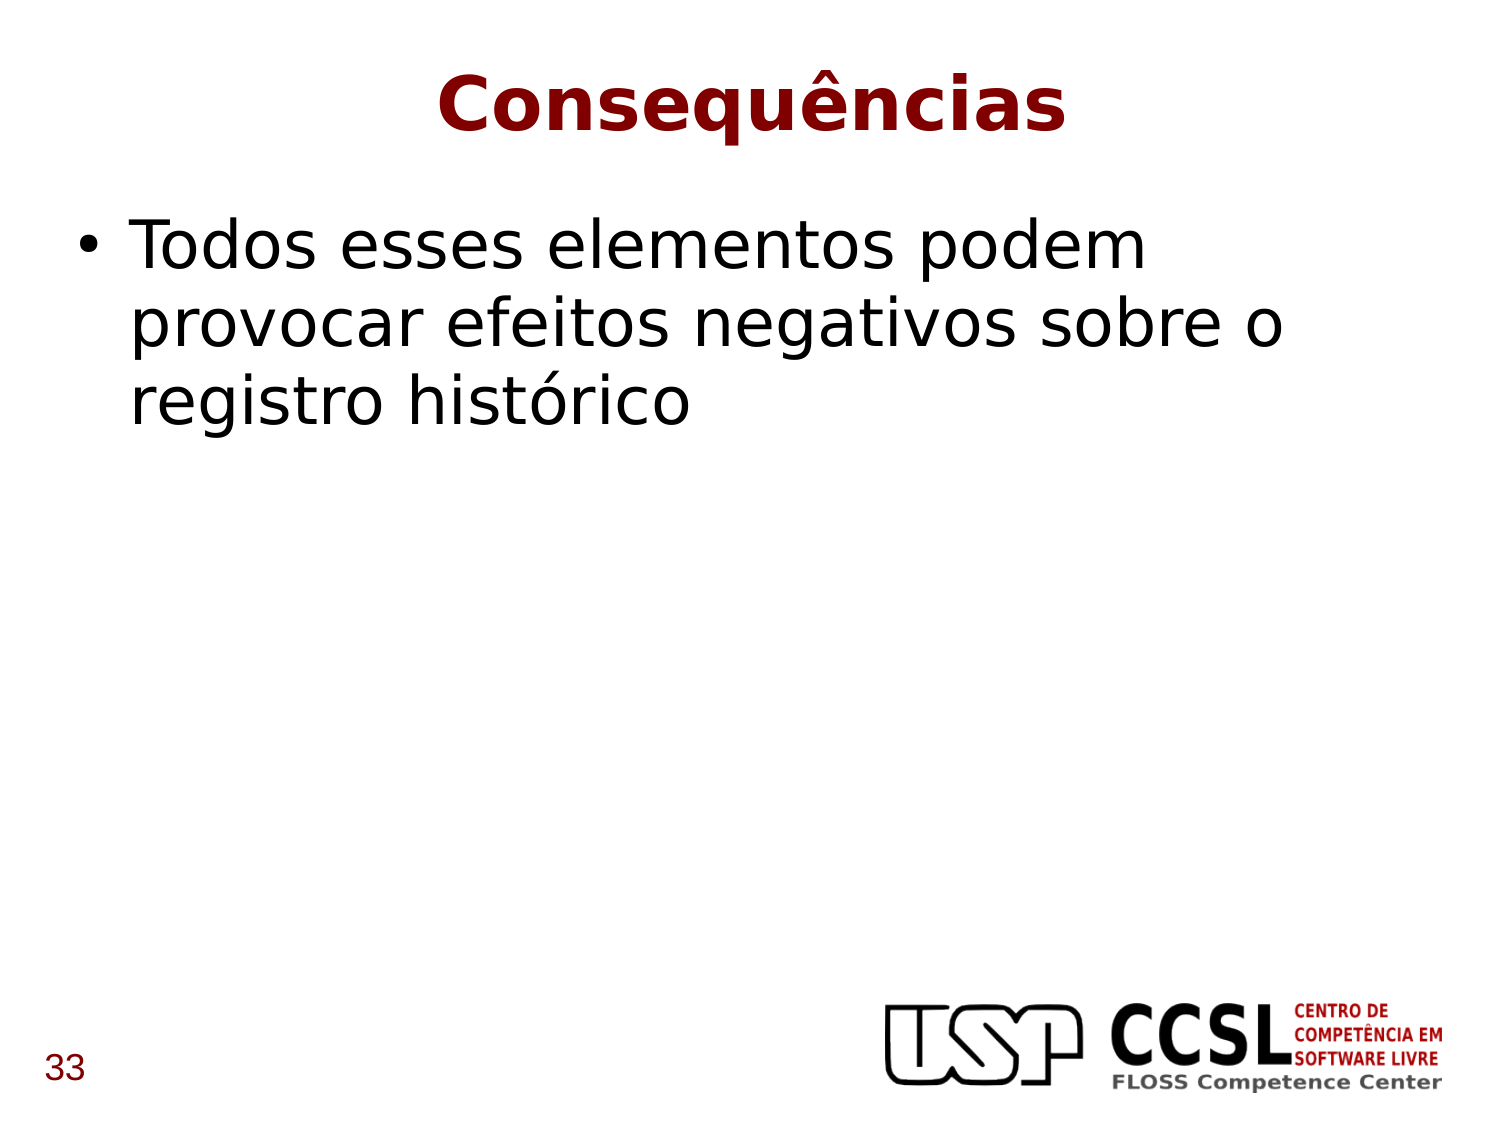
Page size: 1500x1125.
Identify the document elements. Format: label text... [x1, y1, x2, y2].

title Consequências [59, 29, 1447, 180]
list Todos esses elementos podem provocar efeitos negativos sobre o registro histórico [59, 206, 1447, 950]
picture [885, 1003, 1442, 1093]
